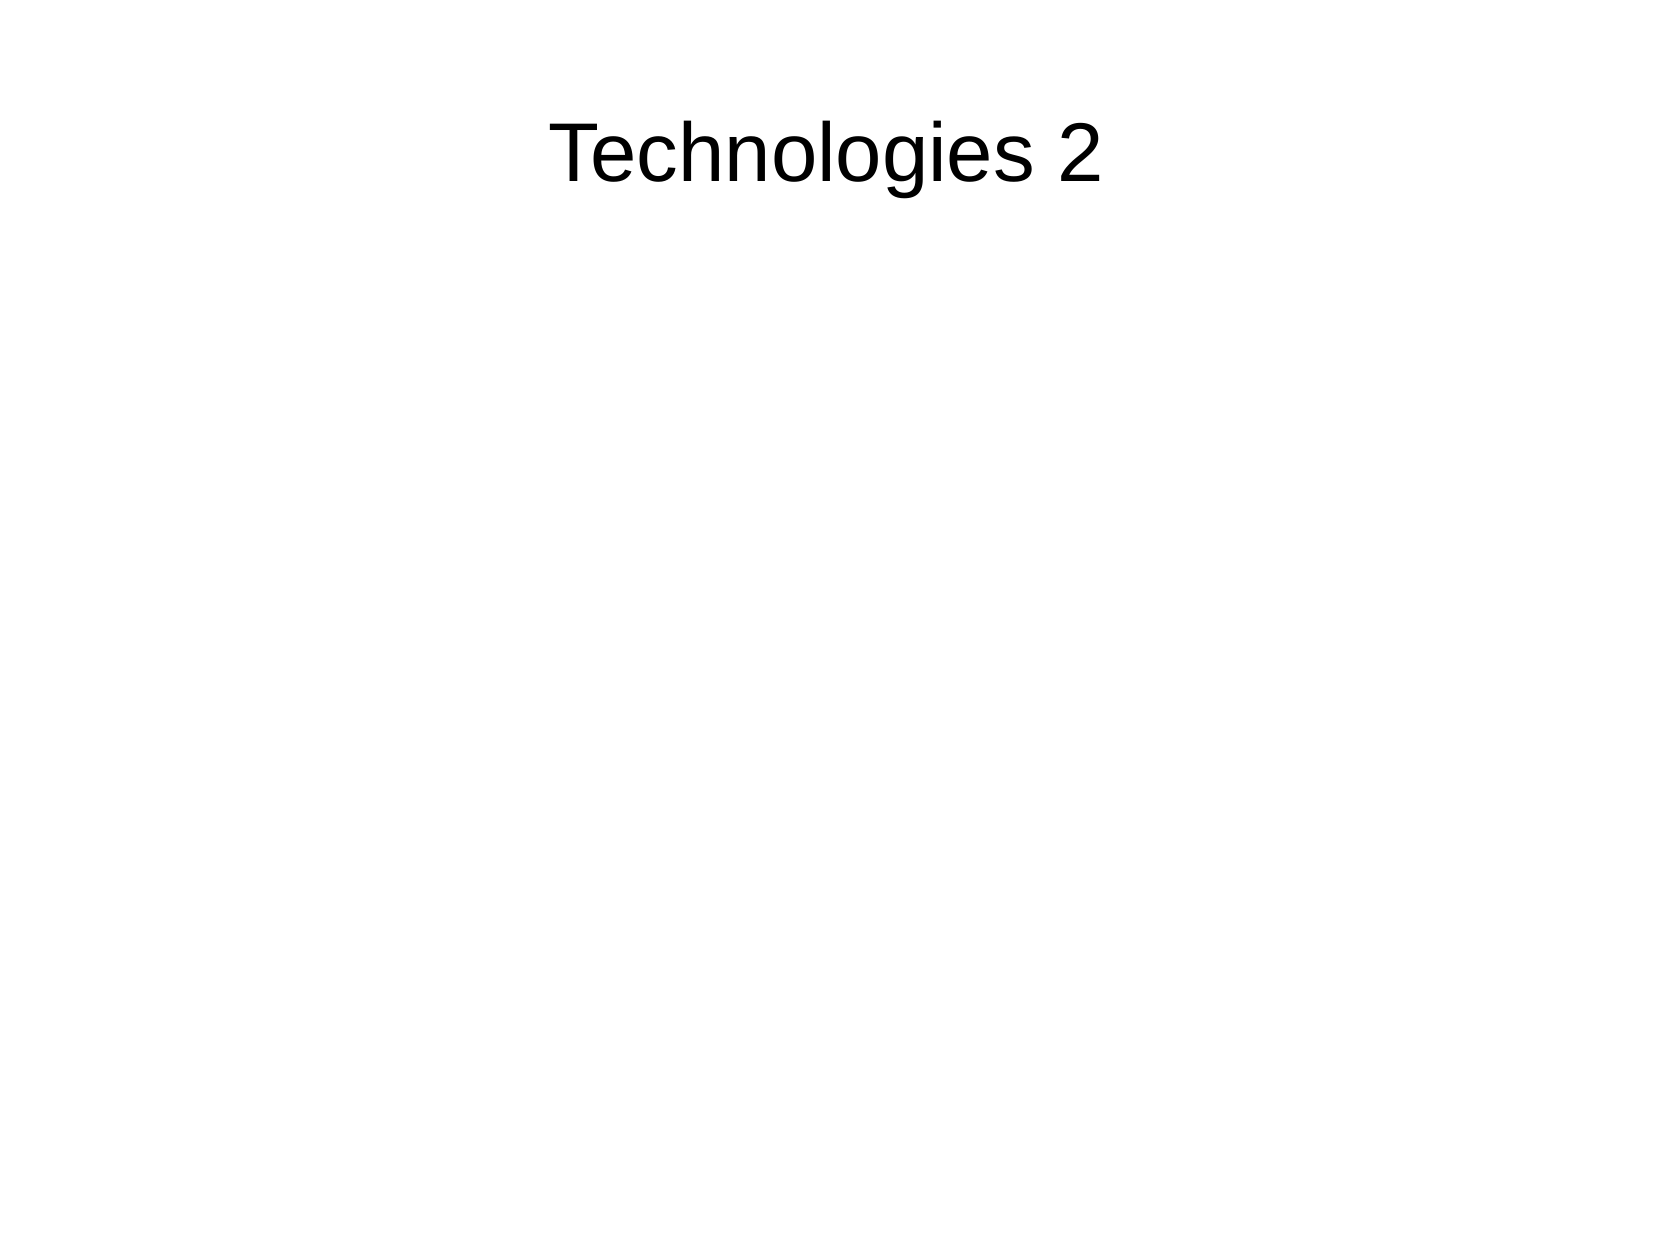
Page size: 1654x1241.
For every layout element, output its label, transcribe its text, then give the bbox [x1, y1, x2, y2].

title Technologies 2 [82, 49, 1571, 257]
